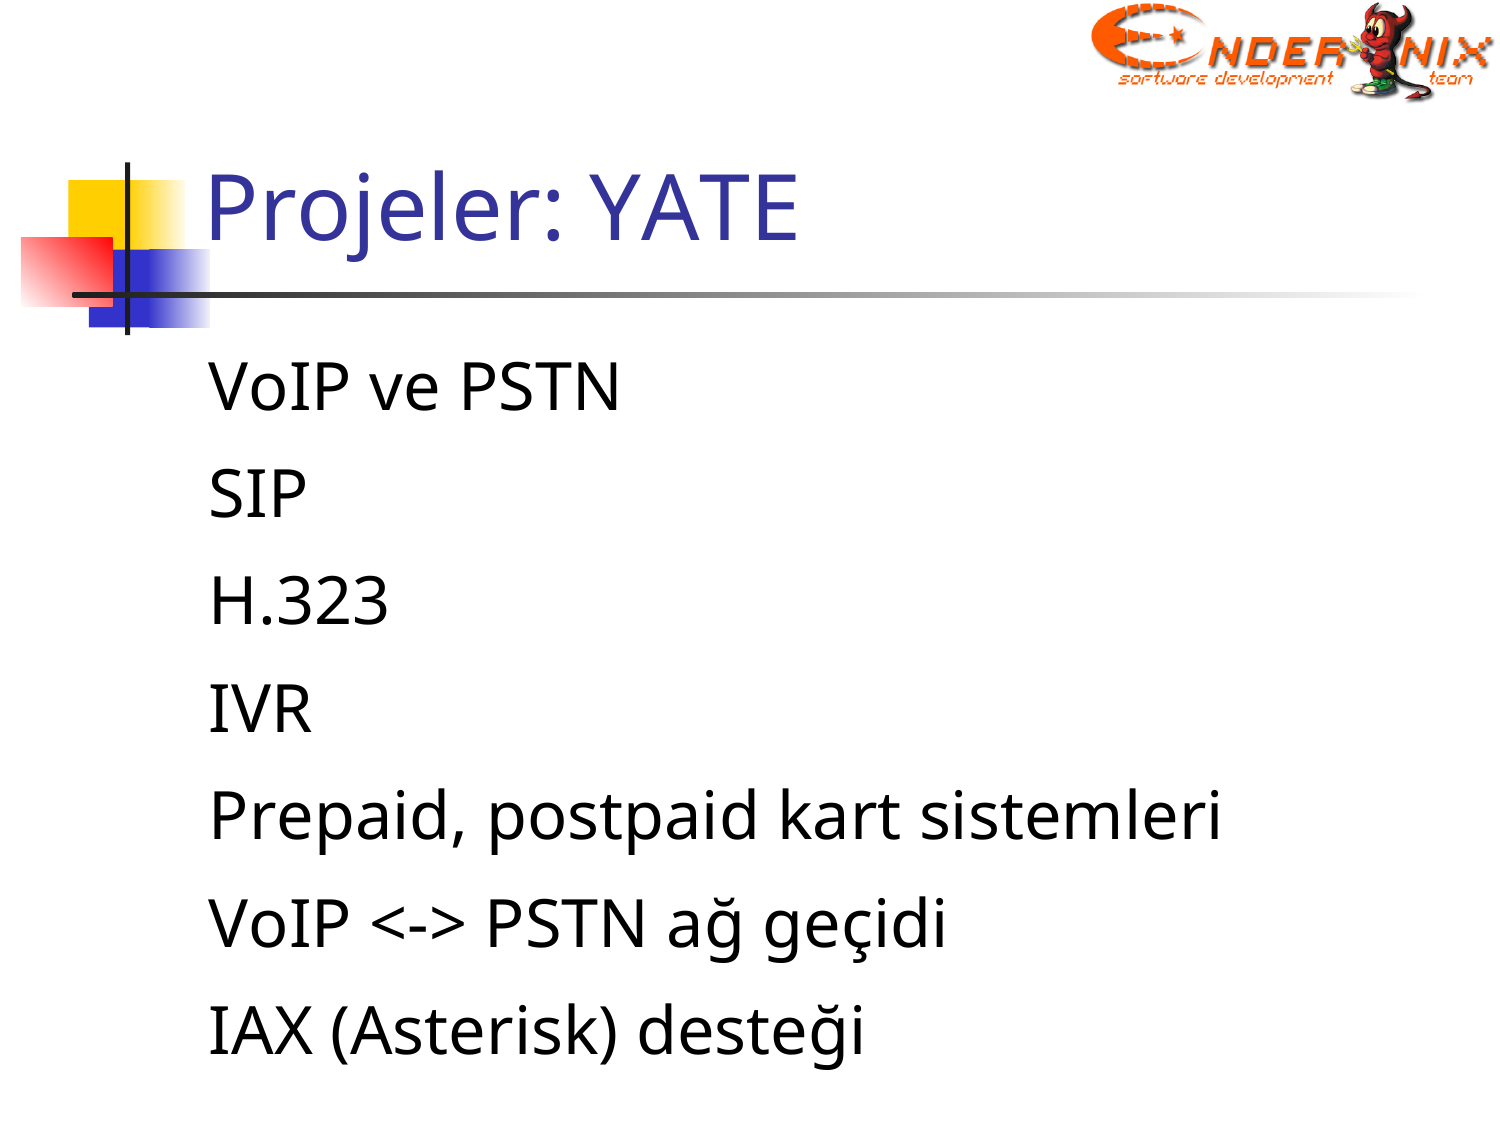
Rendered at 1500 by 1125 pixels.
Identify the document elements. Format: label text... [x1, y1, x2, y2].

picture [1069, 0, 1500, 105]
title Projeler: YATE [188, 35, 1468, 276]
list VoIP ve PSTN SIP H.323 IVR Prepaid, postpaid kart sistemleri VoIP <-> PSTN ağ geçidi IAX (Asterisk) desteği [193, 331, 1469, 1007]
